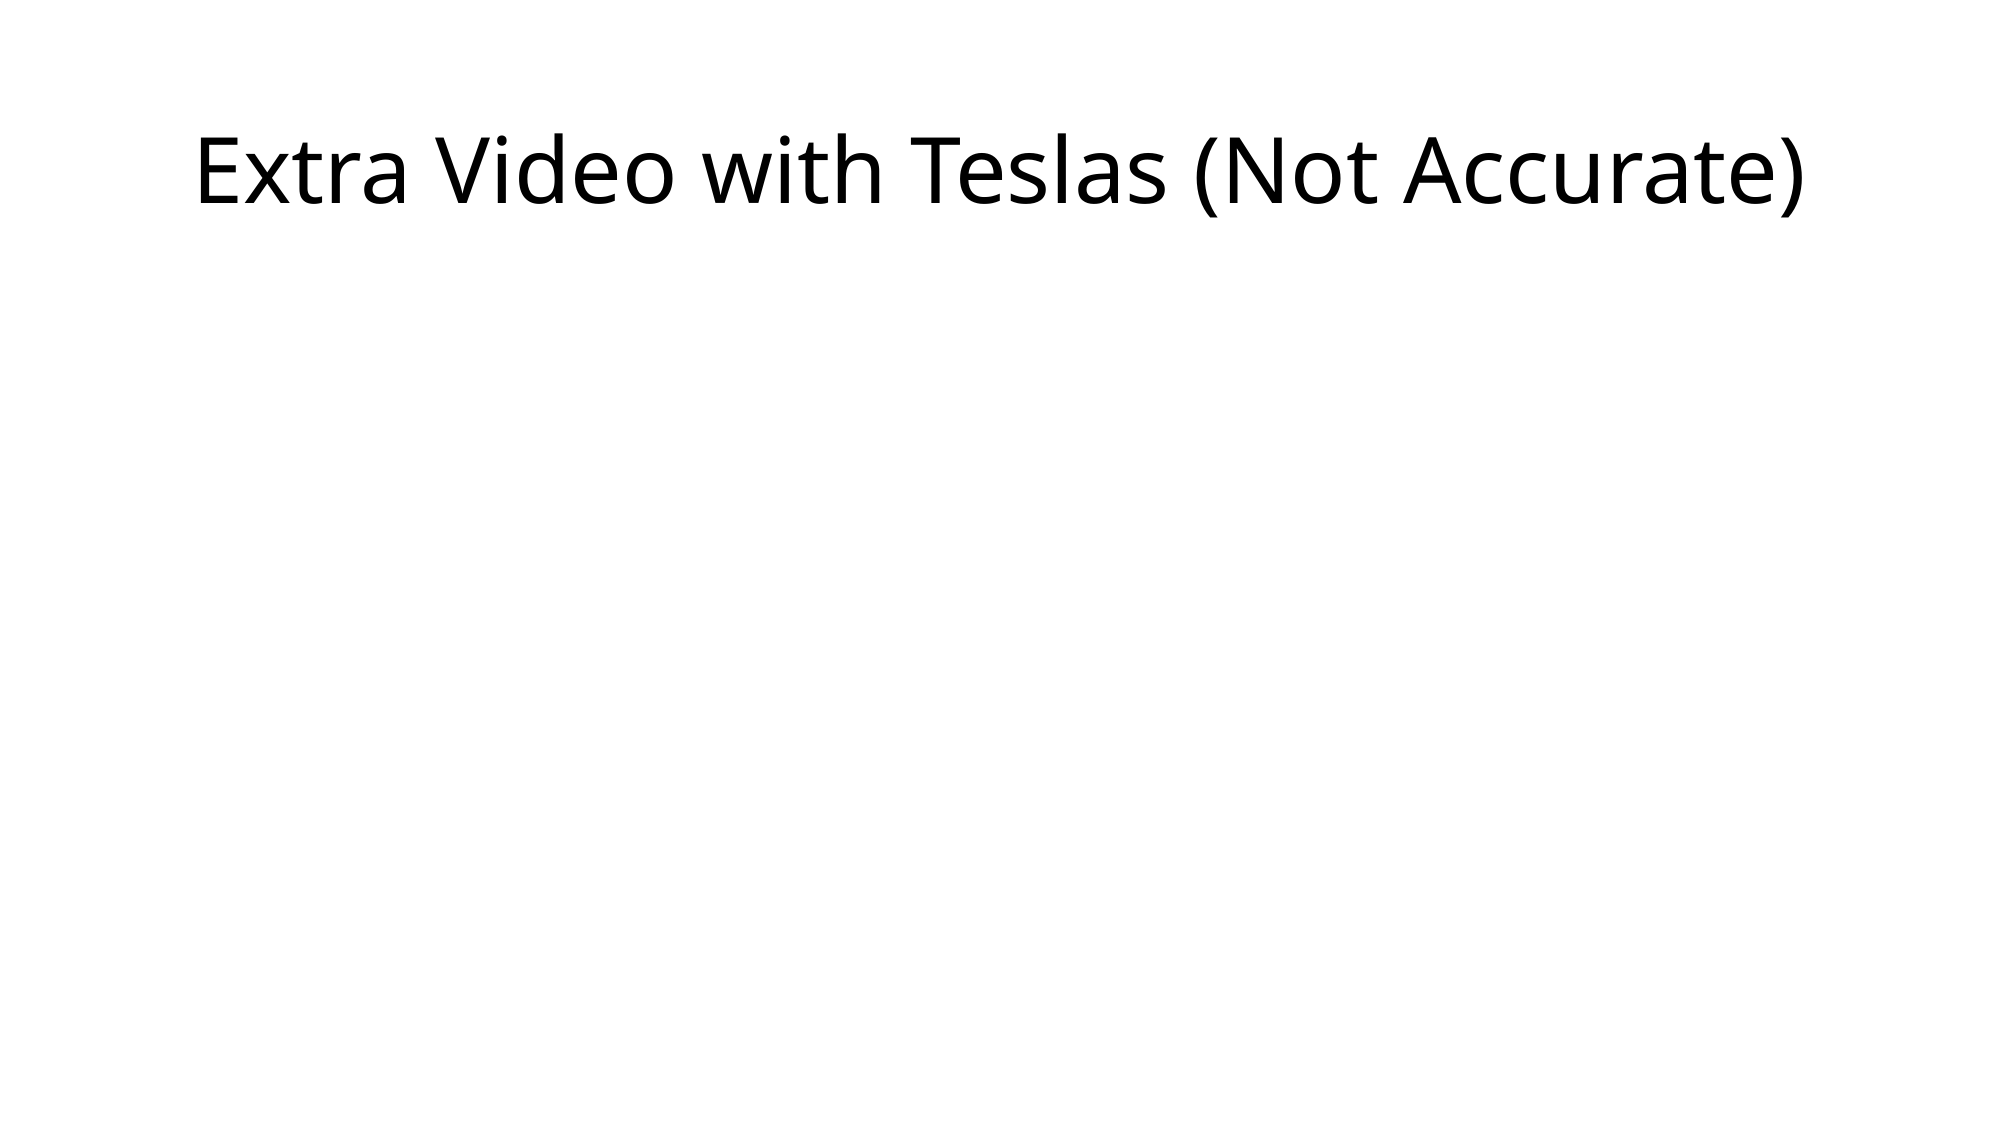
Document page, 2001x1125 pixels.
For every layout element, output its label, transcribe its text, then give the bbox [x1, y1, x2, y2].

title Extra Video with Teslas (Not Accurate) [137, 59, 1863, 278]
